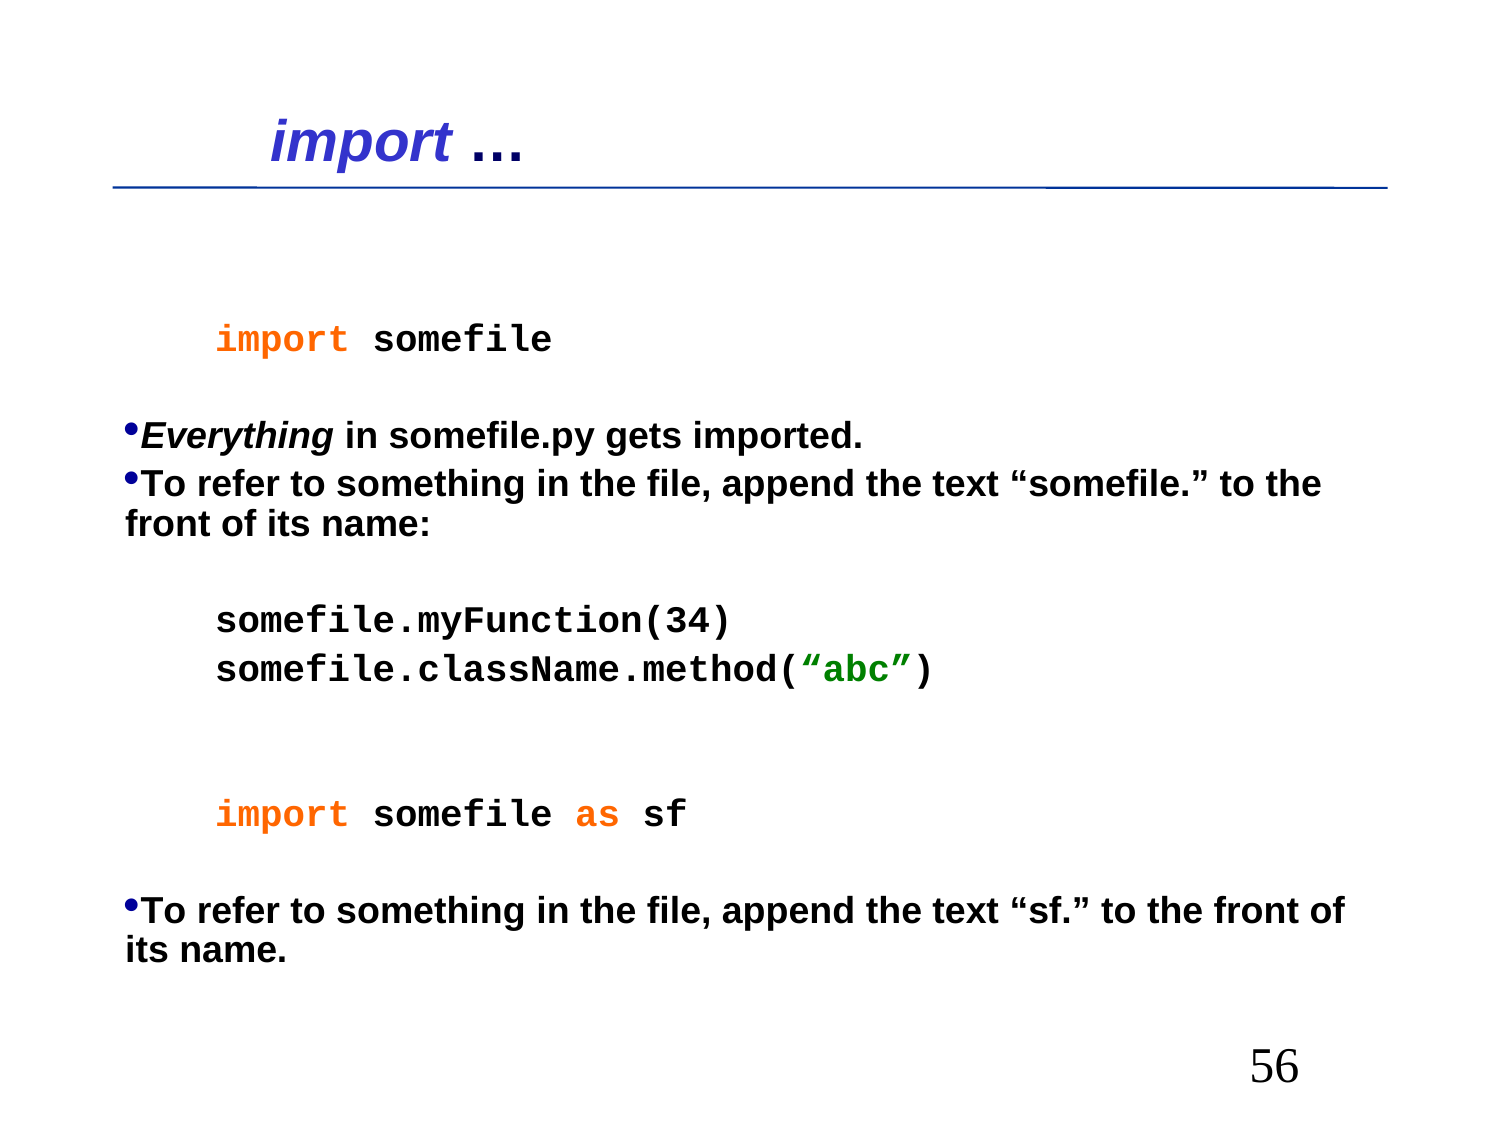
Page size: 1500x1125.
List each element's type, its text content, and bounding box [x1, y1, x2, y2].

text_box <number> [1074, 1033, 1387, 1125]
list import somefile Everything in somefile.py gets imported. To refer to something in the file, append the text “somefile.” to the front of its name: somefile.myFunction(34) somefile.className.method(“abc”) import somefile as sf To refer to something in the file, append the text “sf.” to the front of its name. [110, 312, 1391, 1033]
title import … [112, 95, 1388, 181]
